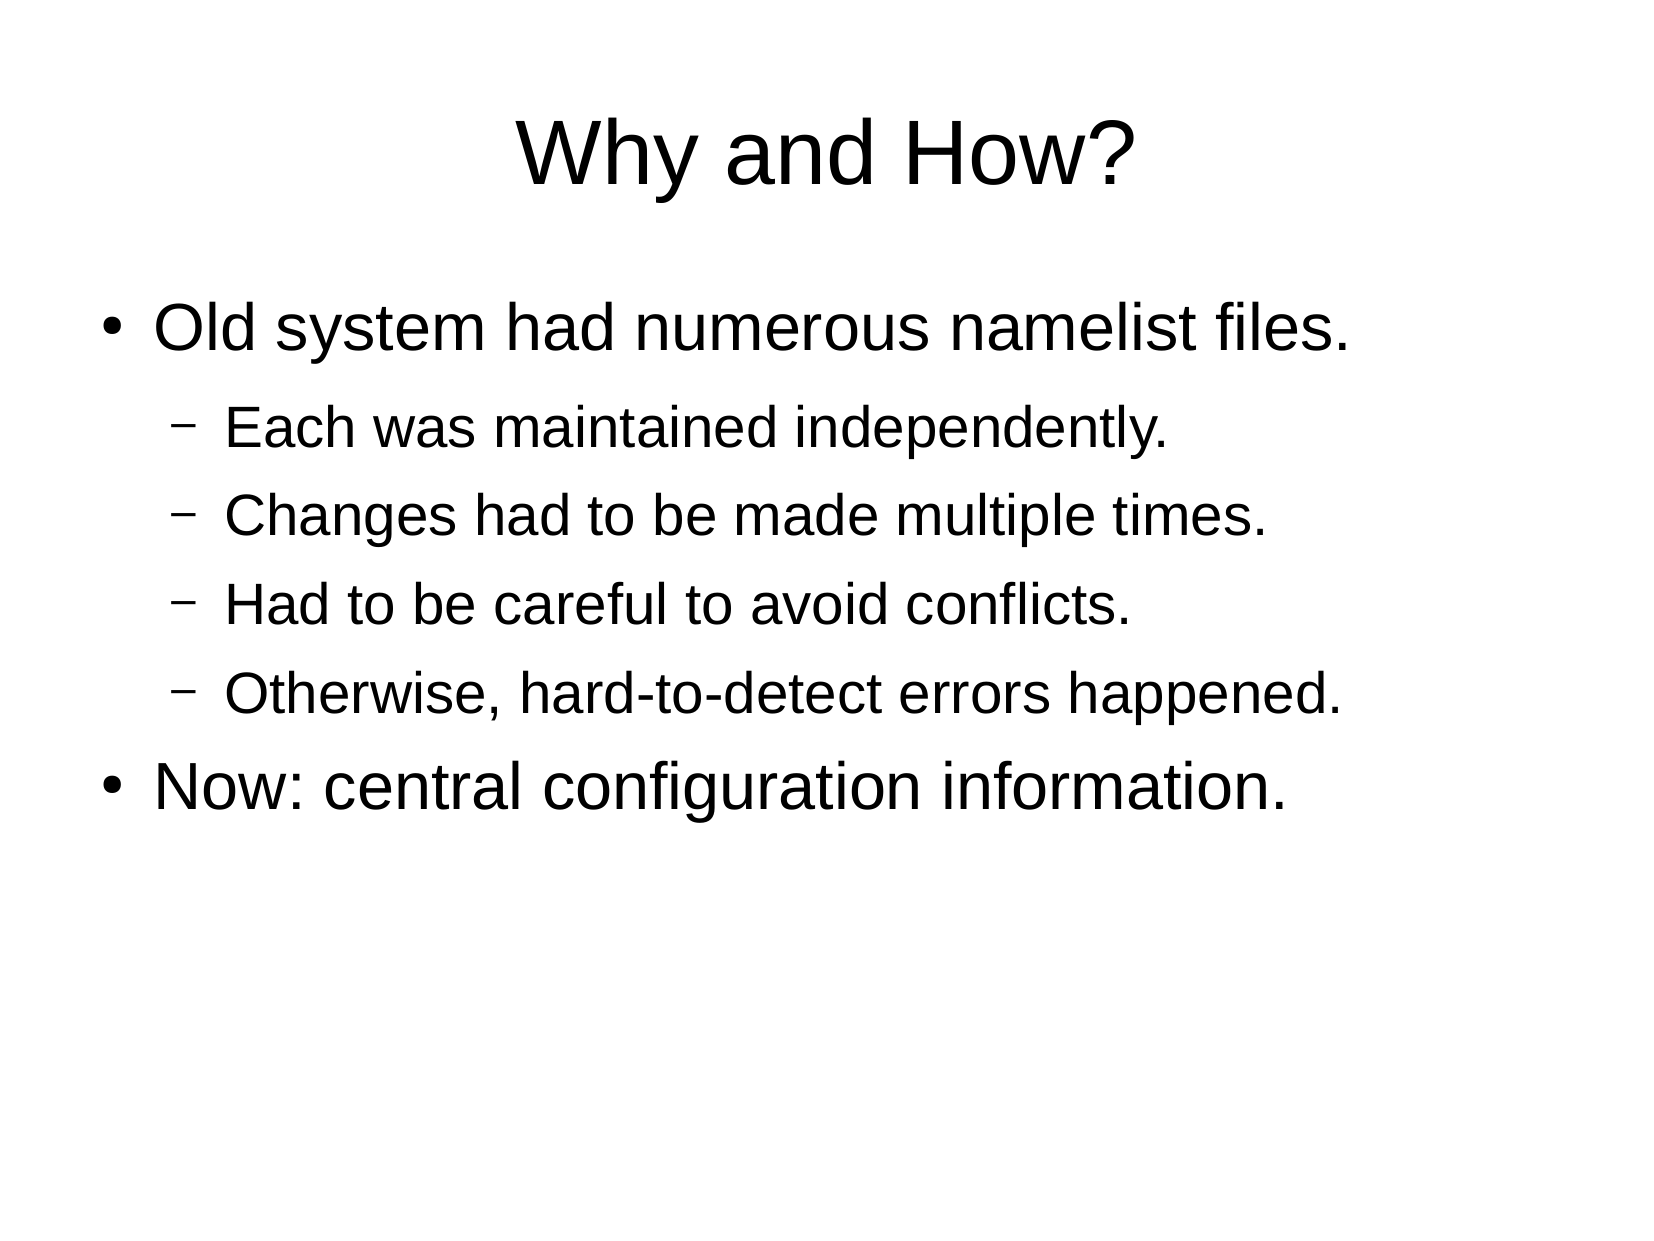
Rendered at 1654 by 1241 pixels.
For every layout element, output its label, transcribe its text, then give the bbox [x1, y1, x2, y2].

title Why and How? [82, 49, 1571, 257]
list Old system had numerous namelist files. Each was maintained independently. Changes had to be made multiple times. Had to be careful to avoid conflicts. Otherwise, hard-to-detect errors happened. Now: central configuration information. [82, 290, 1571, 1010]
